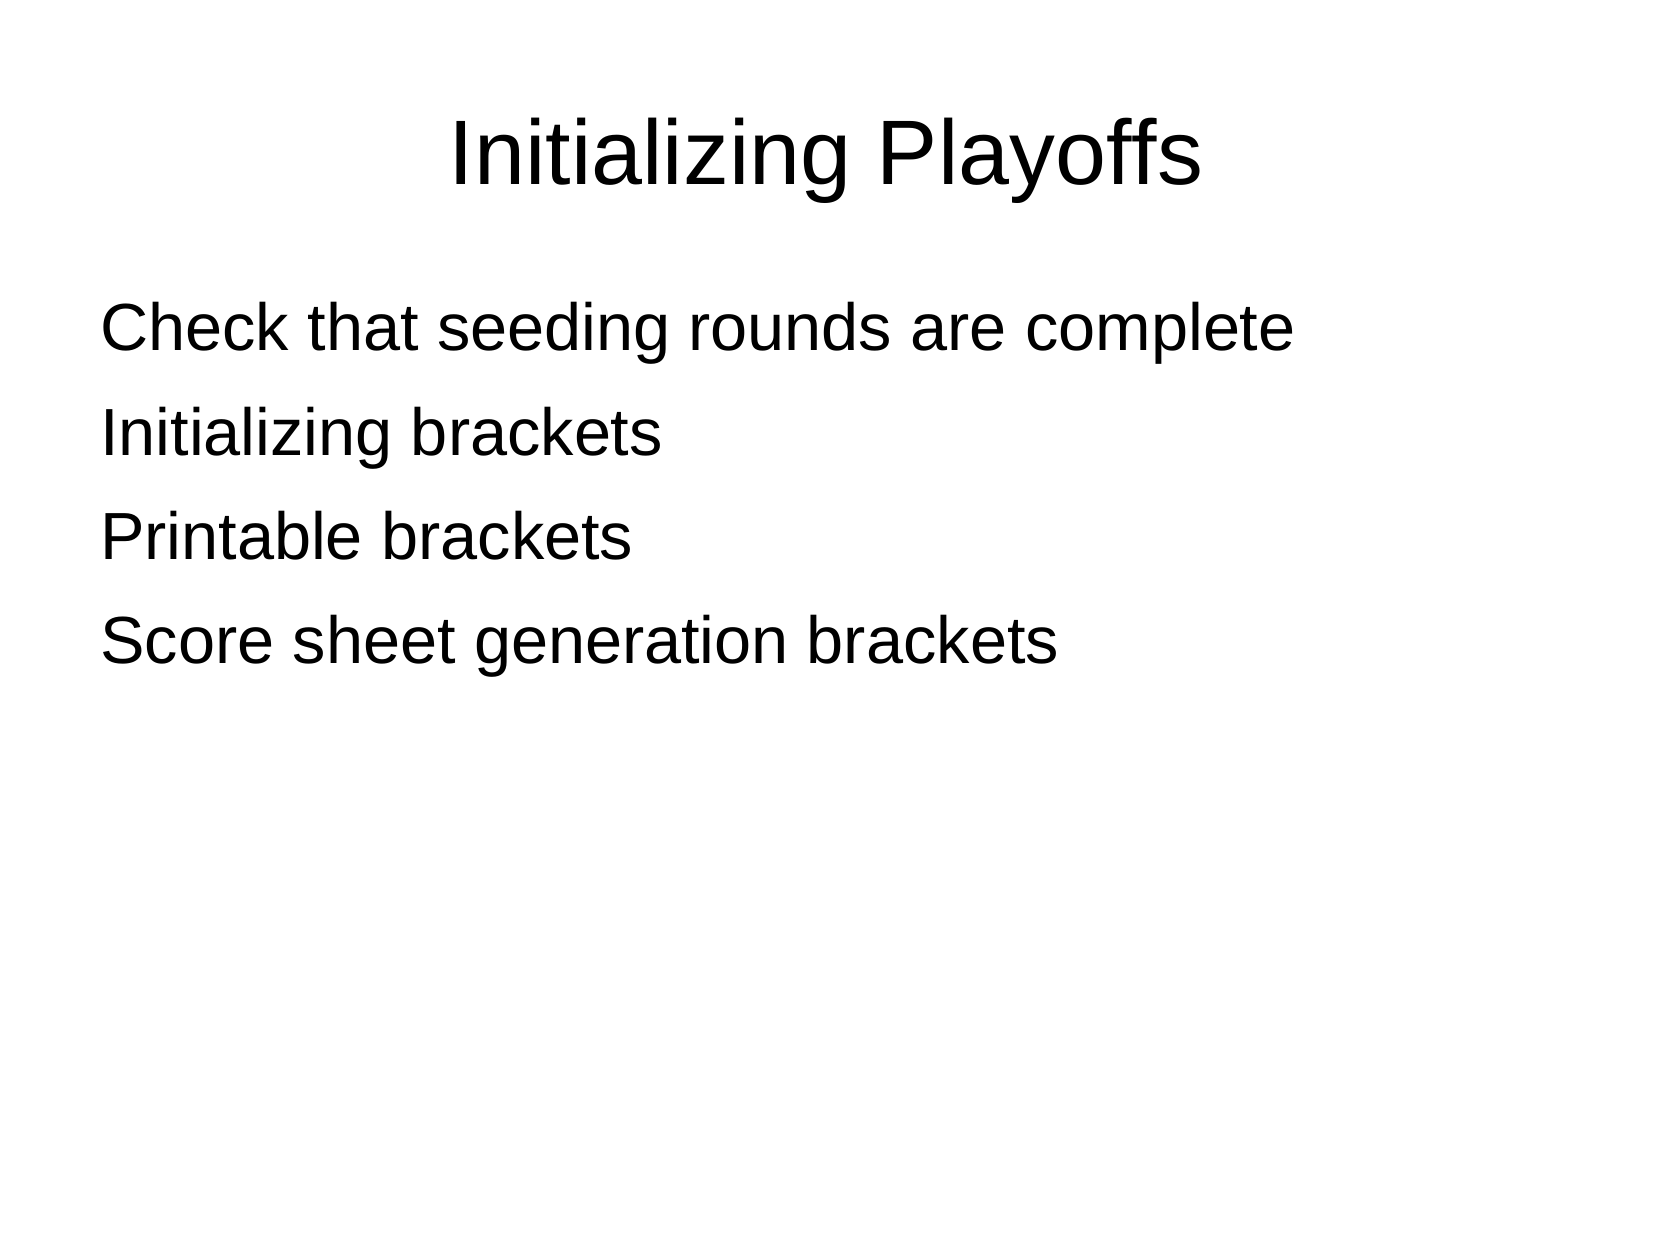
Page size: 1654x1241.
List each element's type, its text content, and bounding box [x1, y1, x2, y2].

title Initializing Playoffs [82, 49, 1571, 257]
list Check that seeding rounds are complete Initializing brackets Printable brackets Score sheet generation brackets [82, 290, 1571, 1109]
